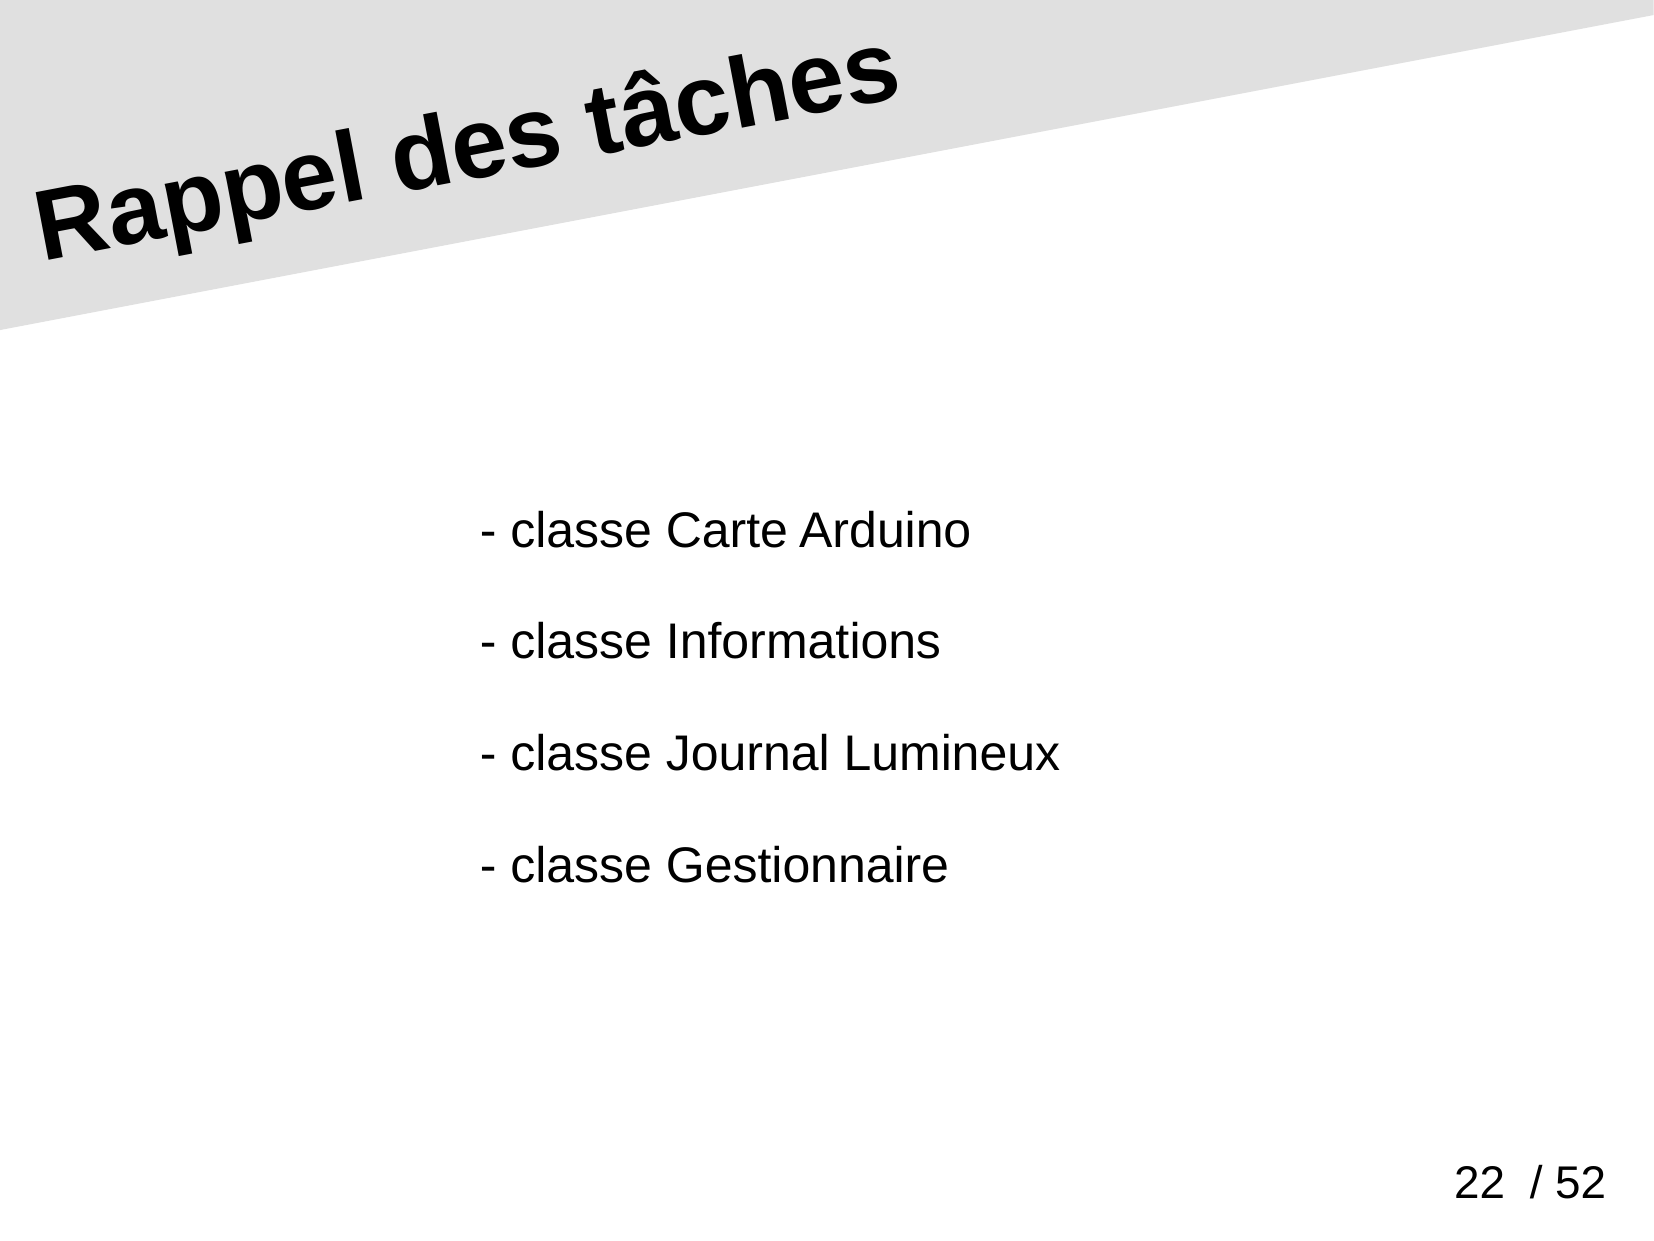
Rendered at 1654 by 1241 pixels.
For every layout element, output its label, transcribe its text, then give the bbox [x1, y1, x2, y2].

title Rappel des tâches [17, 0, 1518, 329]
text_box - classe Carte Arduino - classe Informations - classe Journal Lumineux - classe Gestionnaire [465, 494, 1606, 901]
